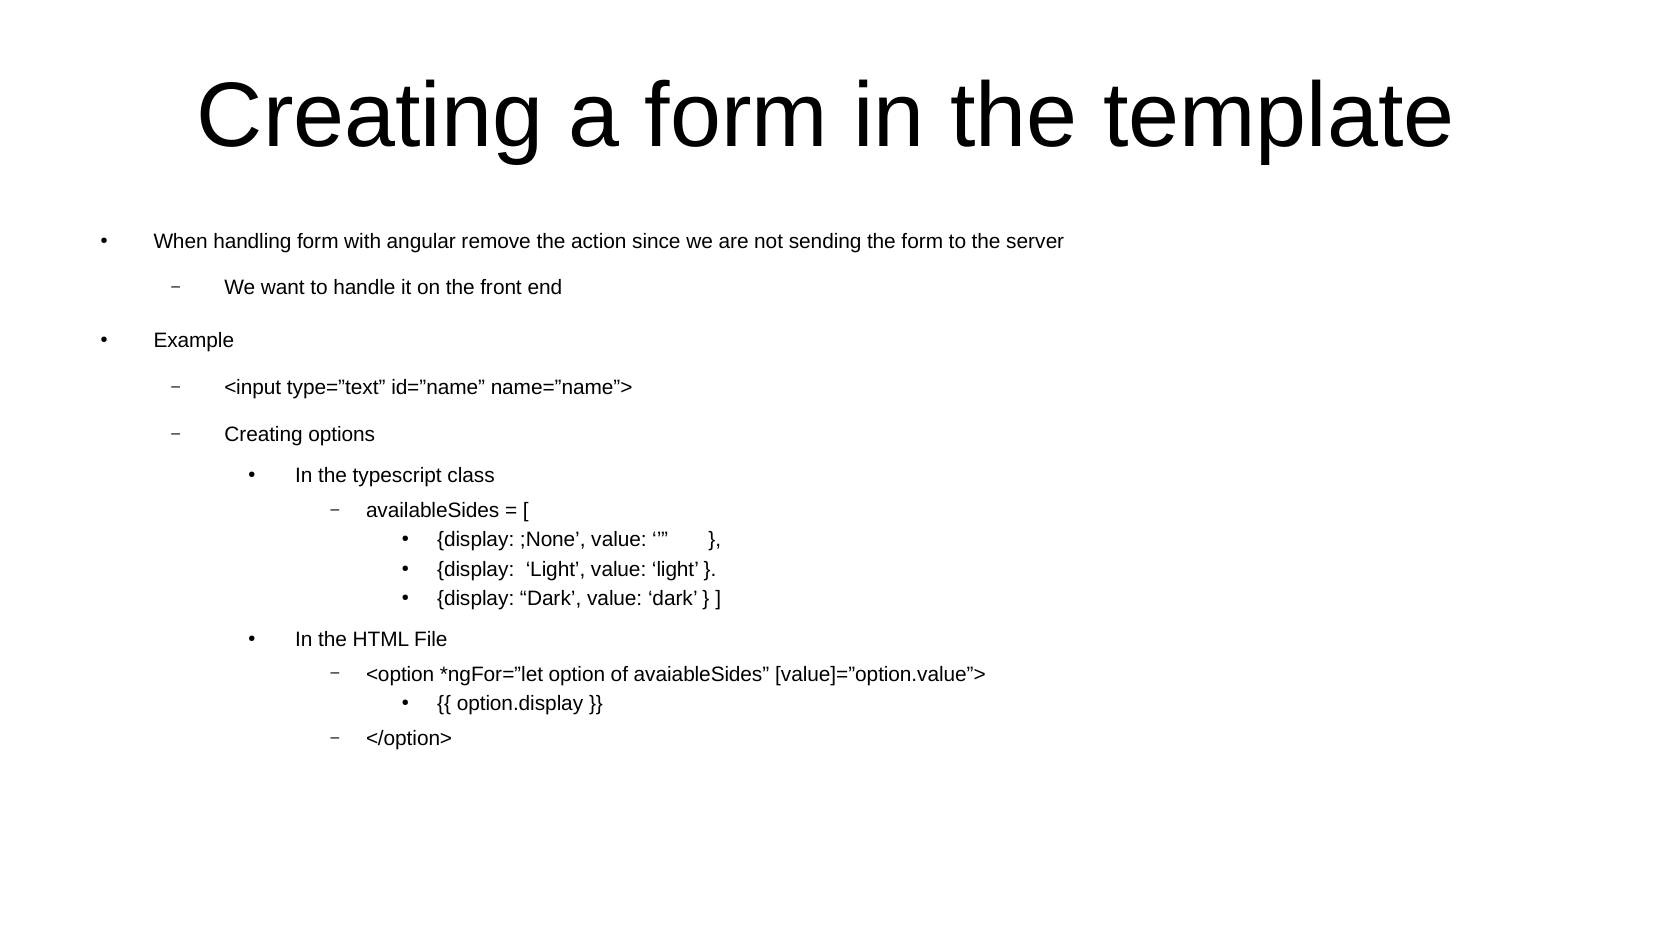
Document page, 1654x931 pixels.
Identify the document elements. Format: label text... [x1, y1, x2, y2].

title Creating a form in the template [82, 37, 1571, 193]
list When handling form with angular remove the action since we are not sending the form to the server We want to handle it on the front end Example <input type=”text” id=”name” name=”name”> Creating options In the typescript class availableSides = [ {display: ;None’, value: ‘’” }, {display: ‘Light’, value: ‘light’ }. {display: “Dark’, value: ‘dark’ } ] In the HTML File <option *ngFor=”let option of avaiableSides” [value]=”option.value”> {{ option.display }} </option> [82, 229, 1636, 912]
